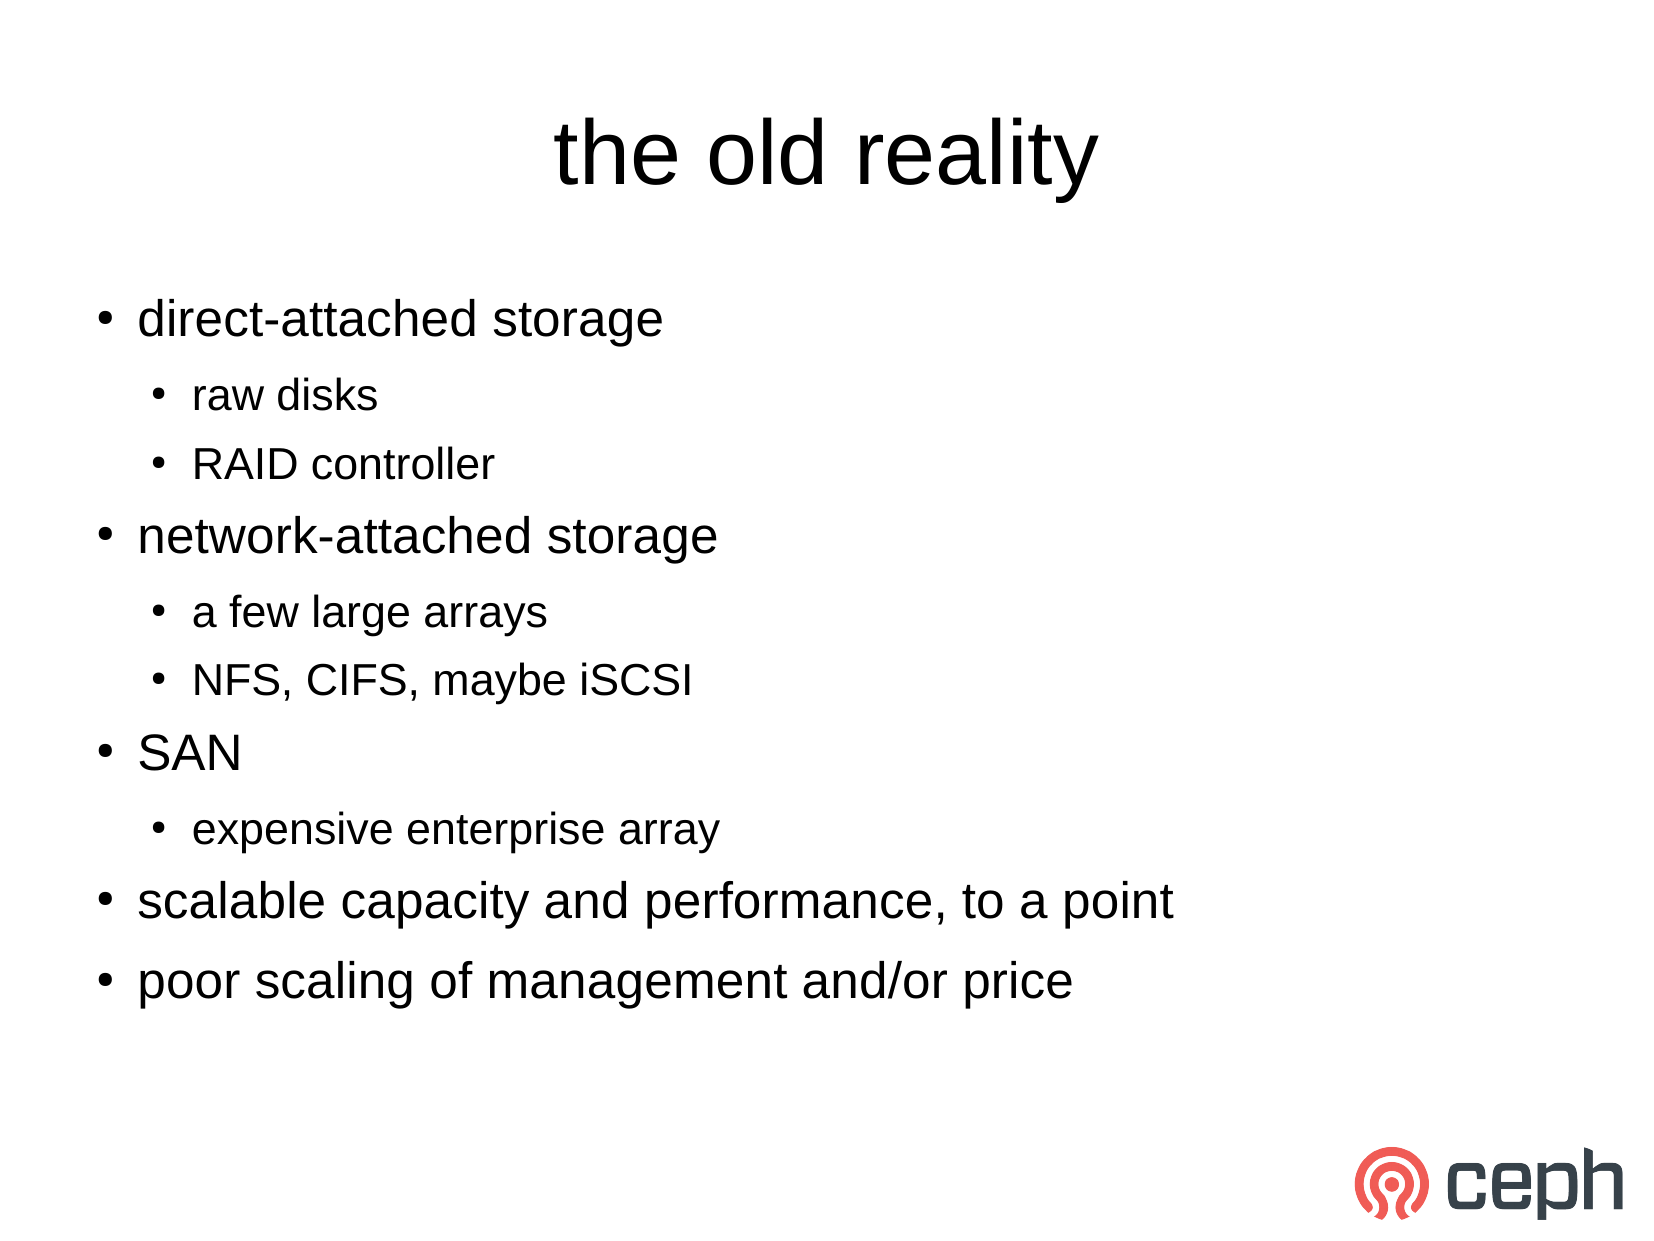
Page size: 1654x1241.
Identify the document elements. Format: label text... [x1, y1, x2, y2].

picture [1308, 1100, 1654, 1241]
list direct-attached storage raw disks RAID controller network-attached storage a few large arrays NFS, CIFS, maybe iSCSI SAN expensive enterprise array scalable capacity and performance, to a point poor scaling of management and/or price [82, 290, 1571, 1010]
title the old reality [82, 49, 1571, 257]
